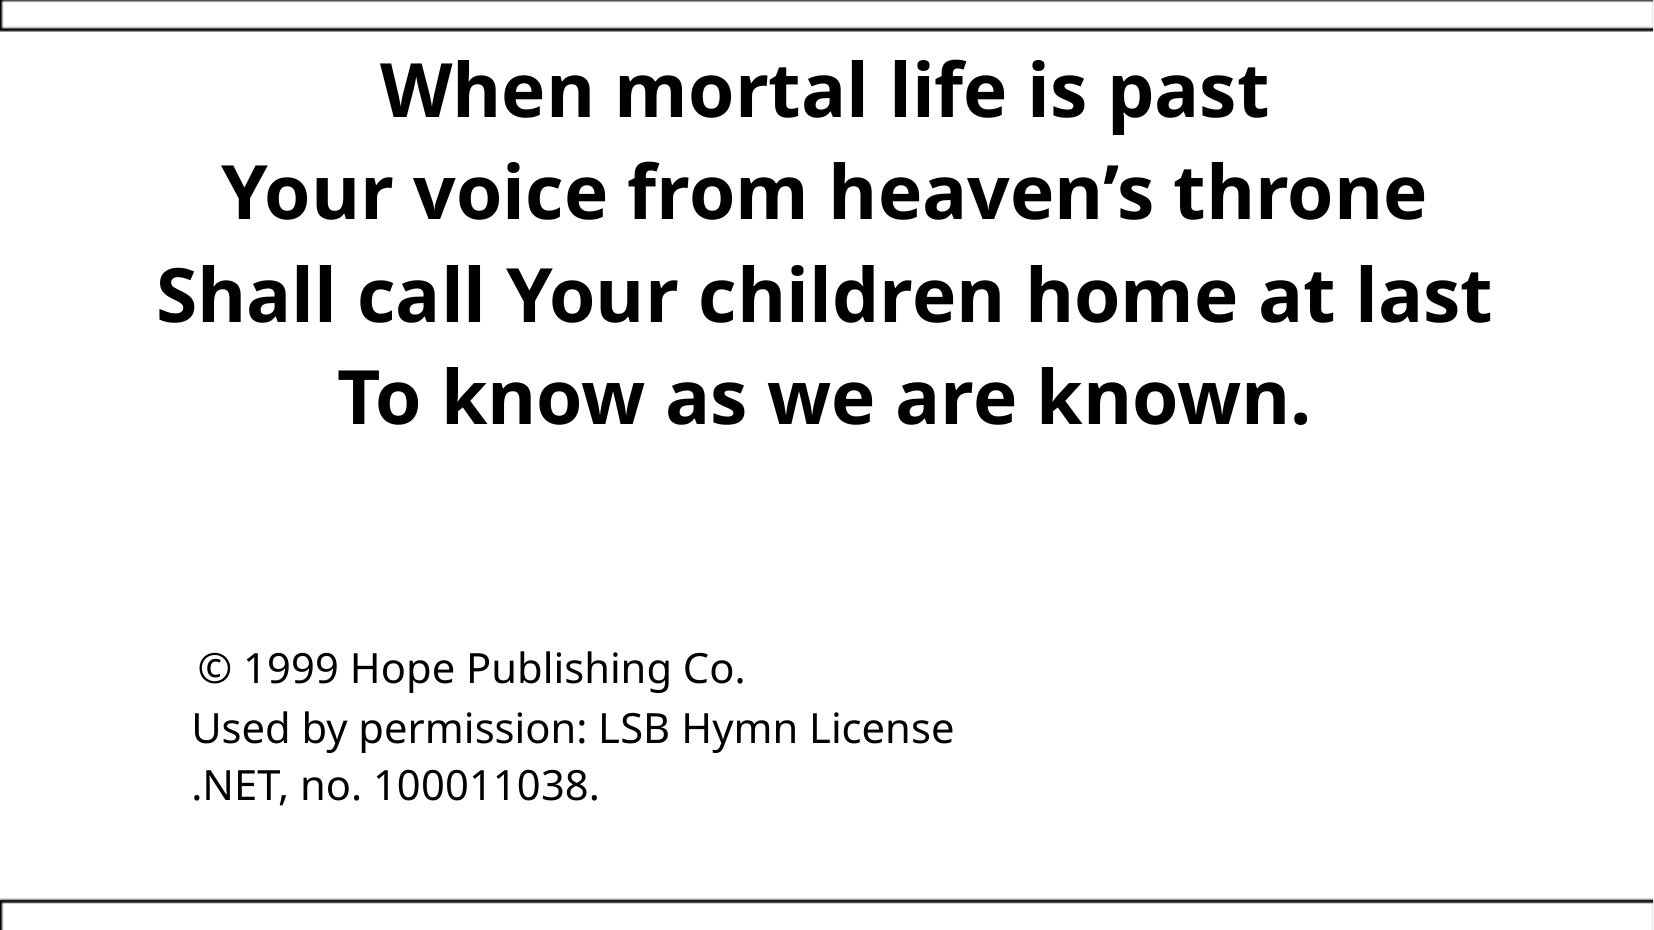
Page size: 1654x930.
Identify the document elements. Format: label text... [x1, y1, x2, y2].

text_box [254, 44, 652, 116]
text_box When mortal life is past Your voice from heaven’s throne Shall call Your children home at last To know as we are known. © 1999 Hope Publishing Co. Used by permission: LSB Hymn License .NET, no. 100011038. [90, 29, 1561, 849]
picture [0, 0, 1654, 930]
